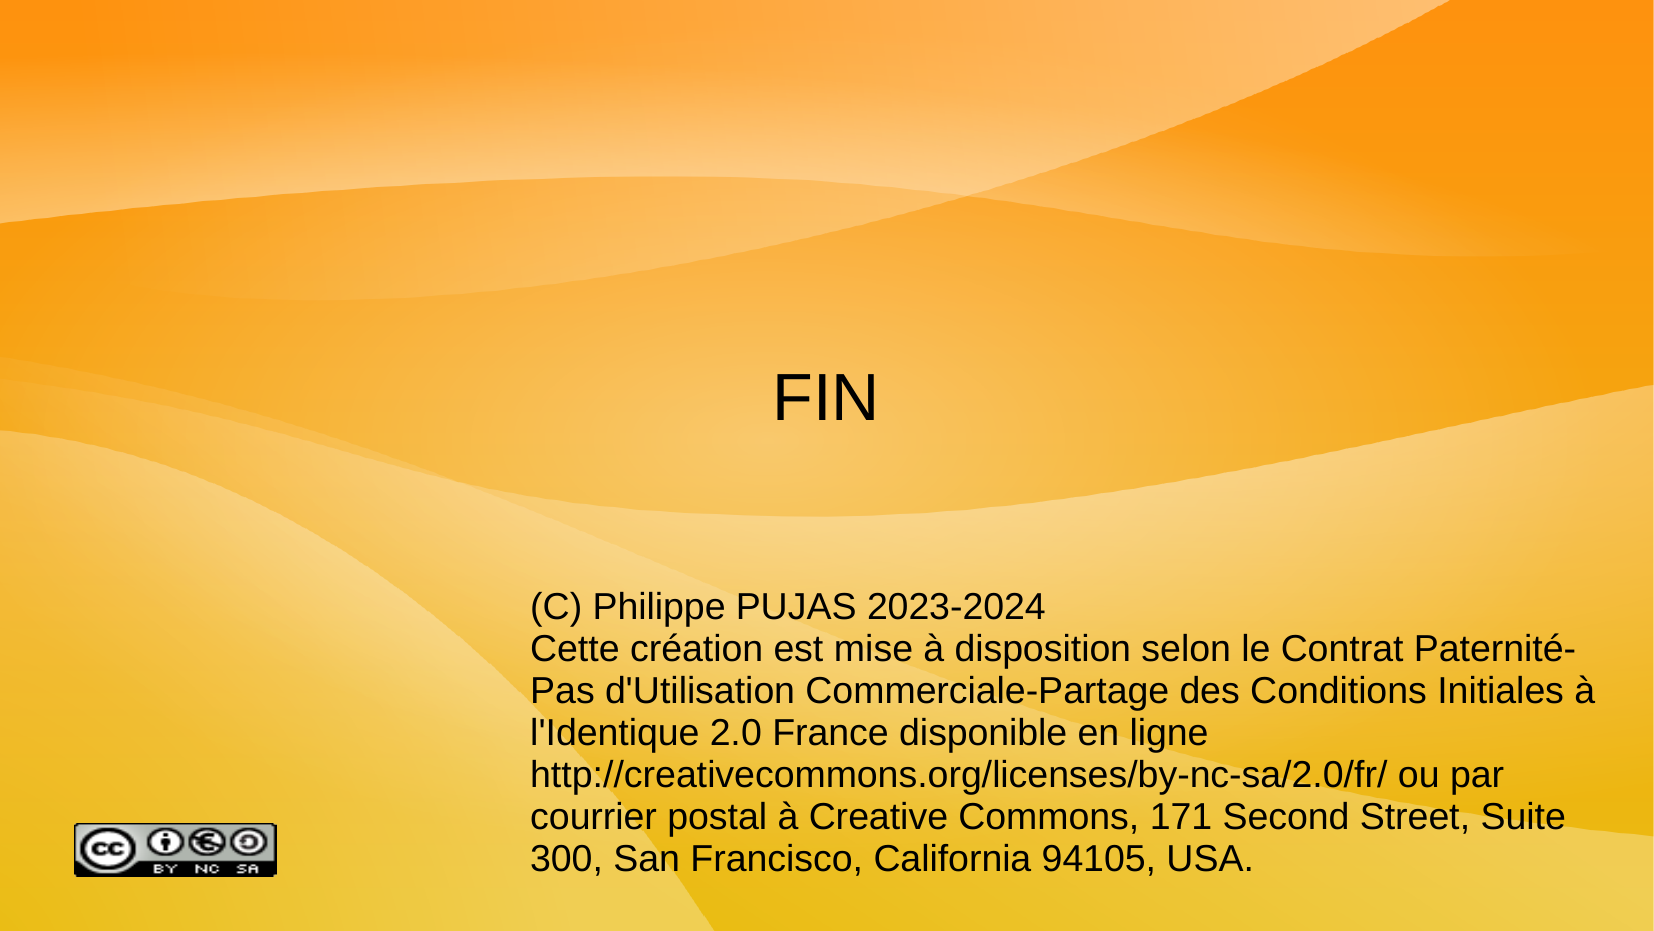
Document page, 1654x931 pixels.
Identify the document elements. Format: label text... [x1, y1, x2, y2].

subtitle FIN [82, 37, 1571, 757]
text_box (C) Philippe PUJAS 2023-2024 Cette création est mise à disposition selon le Contrat Paternité-Pas d'Utilisation Commerciale-Partage des Conditions Initiales à l'Identique 2.0 France disponible en ligne http://creativecommons.org/licenses/by-nc-sa/2.0/fr/ ou par courrier postal à Creative Commons, 171 Second Street, Suite 300, San Francisco, California 94105, USA. [515, 578, 1653, 930]
picture [0, 0, 1654, 931]
